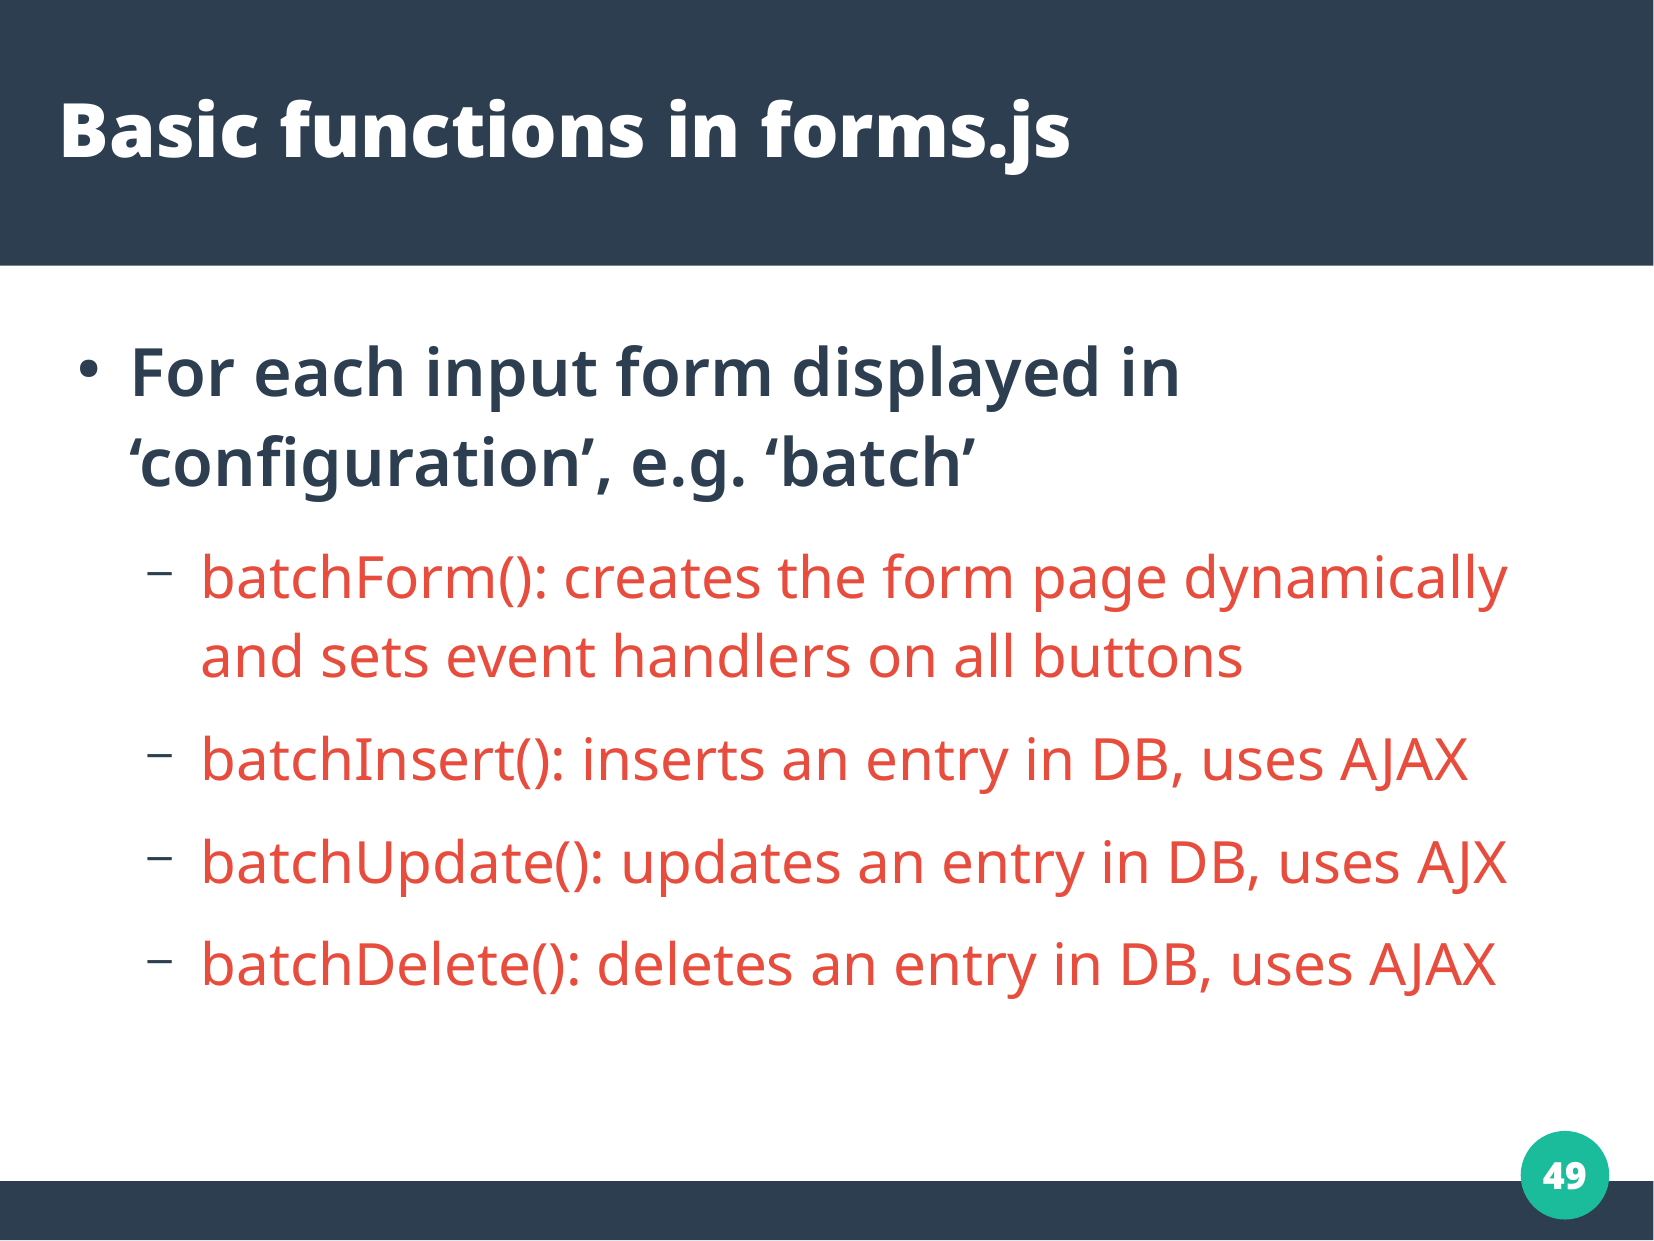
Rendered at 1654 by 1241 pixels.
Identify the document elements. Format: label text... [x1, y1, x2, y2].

title Basic functions in forms.js [59, 49, 1595, 207]
list For each input form displayed in ‘configuration’, e.g. ‘batch’ batchForm(): creates the form page dynamically and sets event handlers on all buttons batchInsert(): inserts an entry in DB, uses AJAX batchUpdate(): updates an entry in DB, uses AJX batchDelete(): deletes an entry in DB, uses AJAX [59, 324, 1595, 1152]
